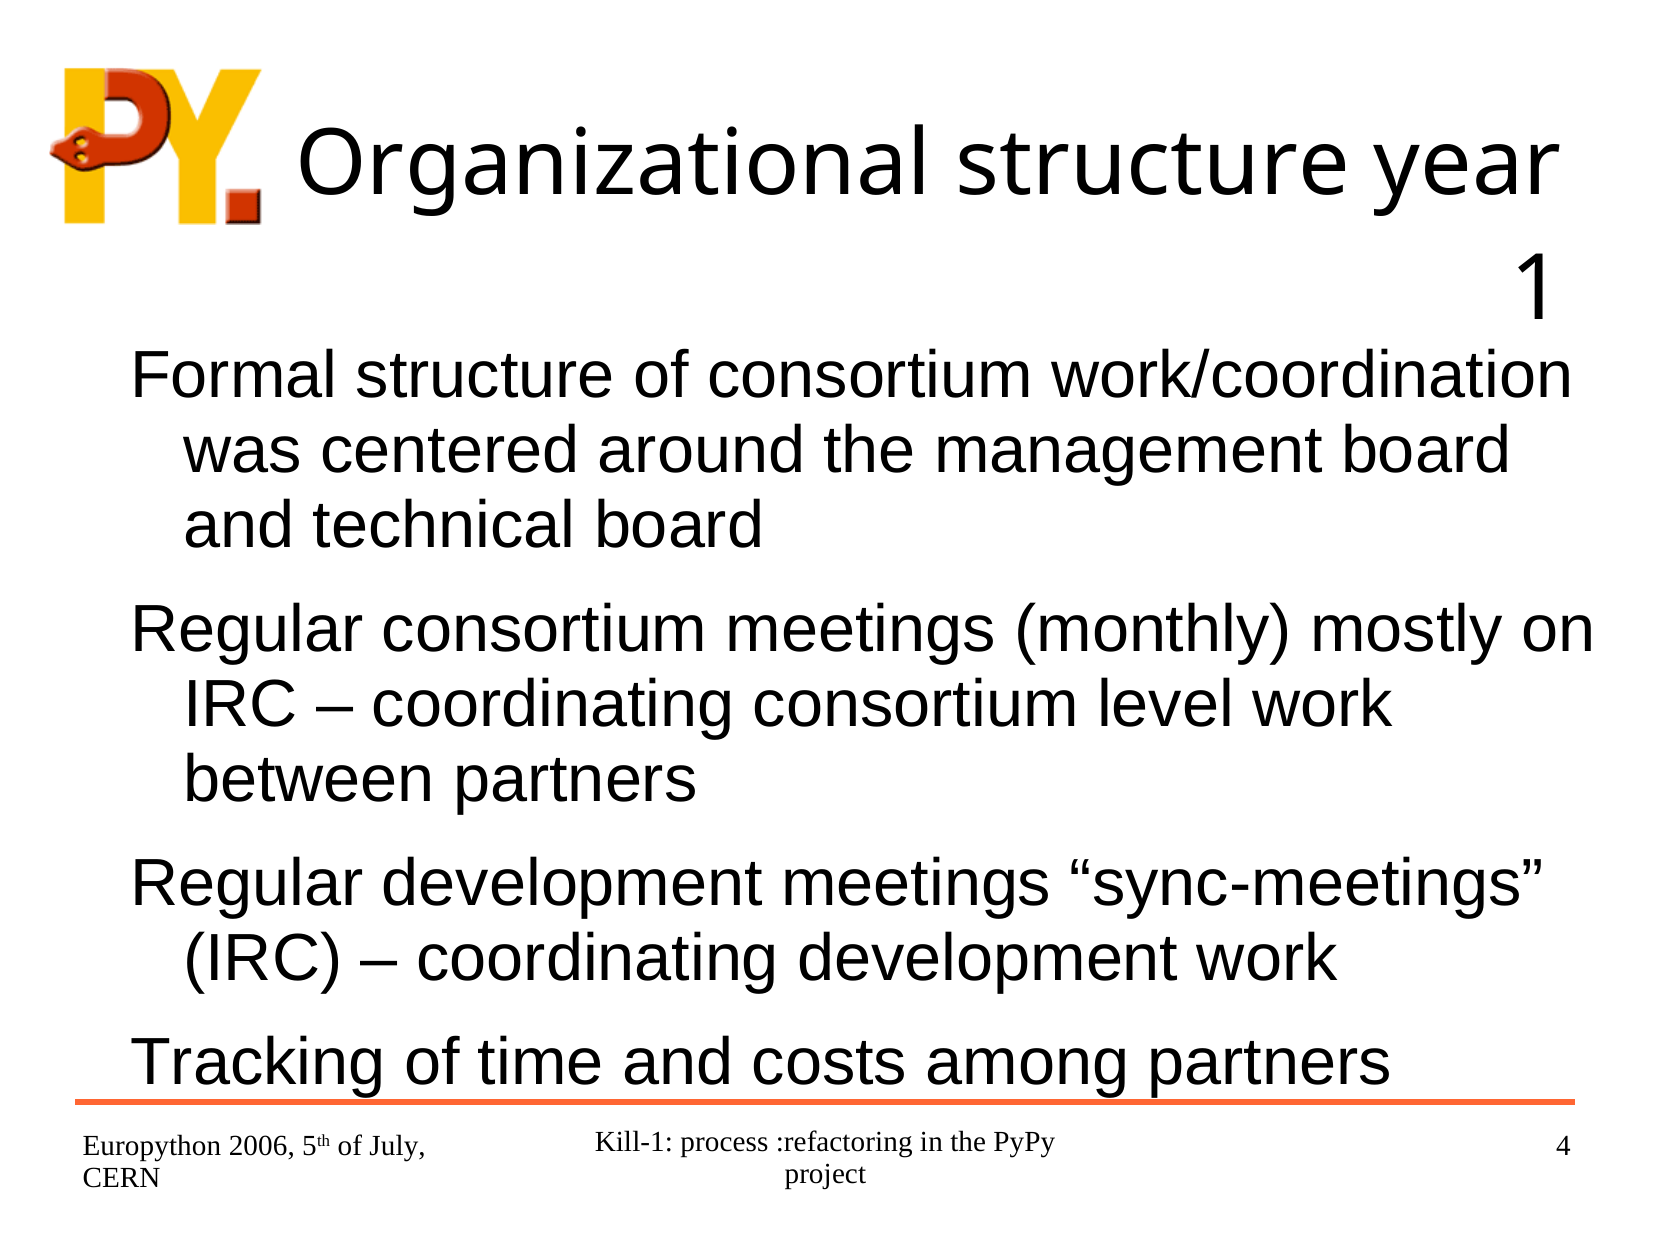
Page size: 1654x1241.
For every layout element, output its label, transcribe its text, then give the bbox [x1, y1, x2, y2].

title Organizational structure year 1 [262, 117, 1564, 325]
list Formal structure of consortium work/coordination was centered around the management board and technical board Regular consortium meetings (monthly) mostly on IRC – coordinating consortium level work between partners Regular development meetings “sync-meetings” (IRC) – coordinating development work Tracking of time and costs among partners [112, 337, 1601, 1157]
picture [49, 67, 263, 225]
